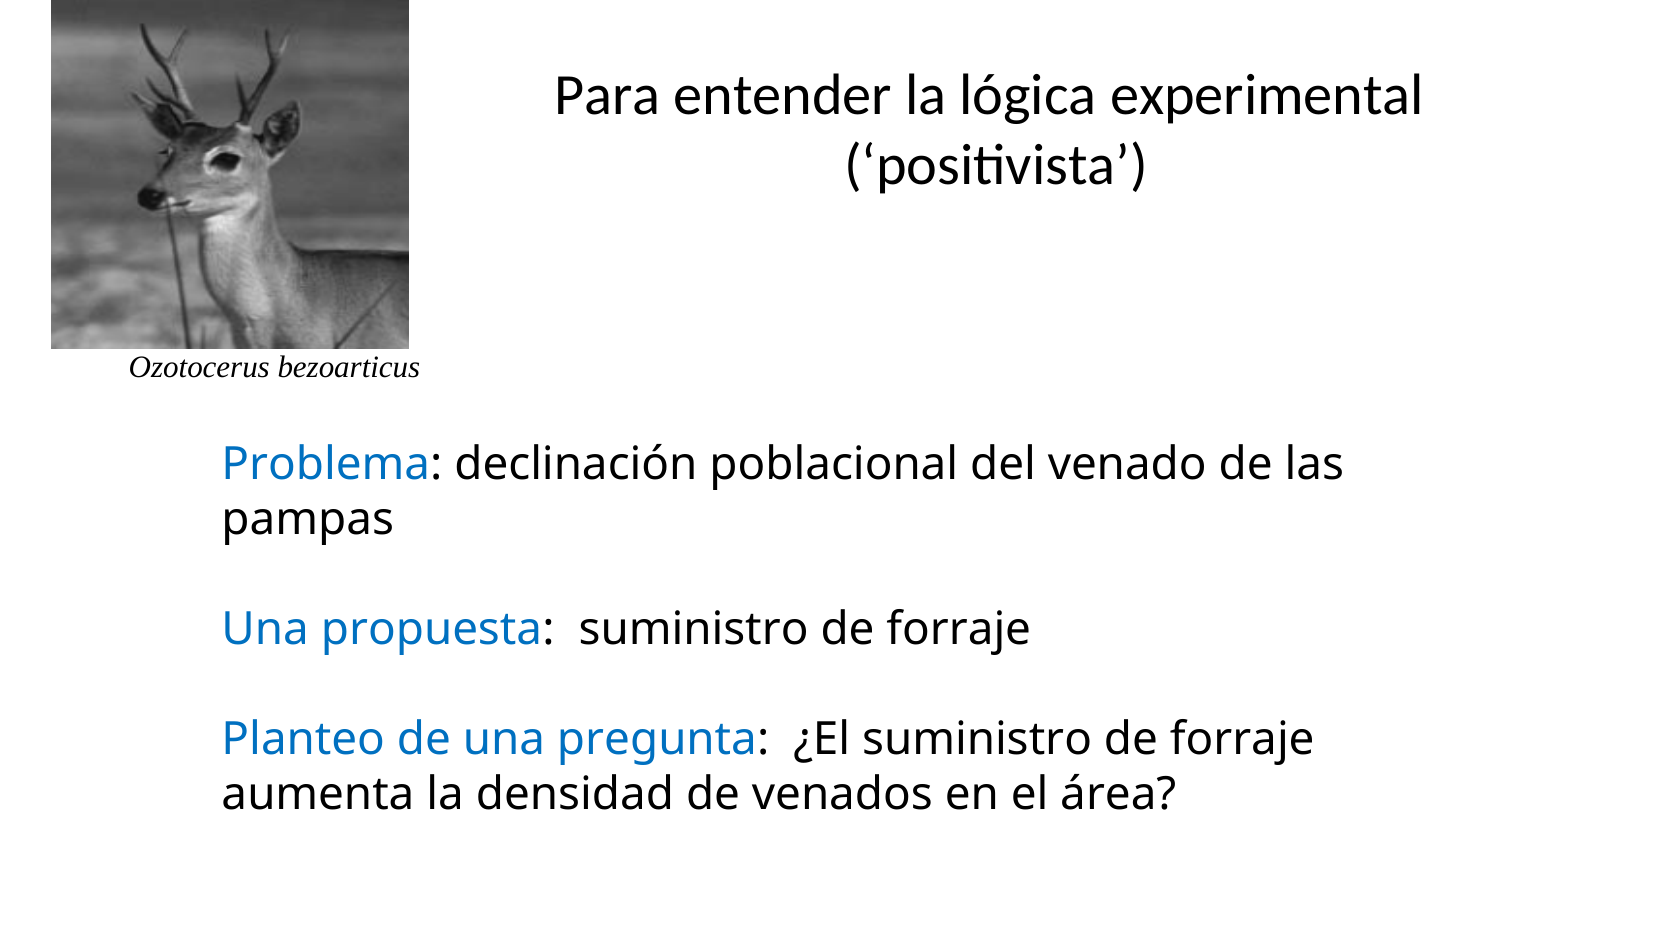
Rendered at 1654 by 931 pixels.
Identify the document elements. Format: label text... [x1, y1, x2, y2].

text_box Problema: declinación poblacional del venado de las pampas Una propuesta: suministro de forraje Planteo de una pregunta: ¿El suministro de forraje aumenta la densidad de venados en el área? [206, 426, 1499, 887]
picture [51, 0, 409, 349]
text_box Ozotocerus bezoarticus [113, 339, 435, 392]
text_box Para entender la lógica experimental (‘positivista’) [539, 48, 1453, 204]
